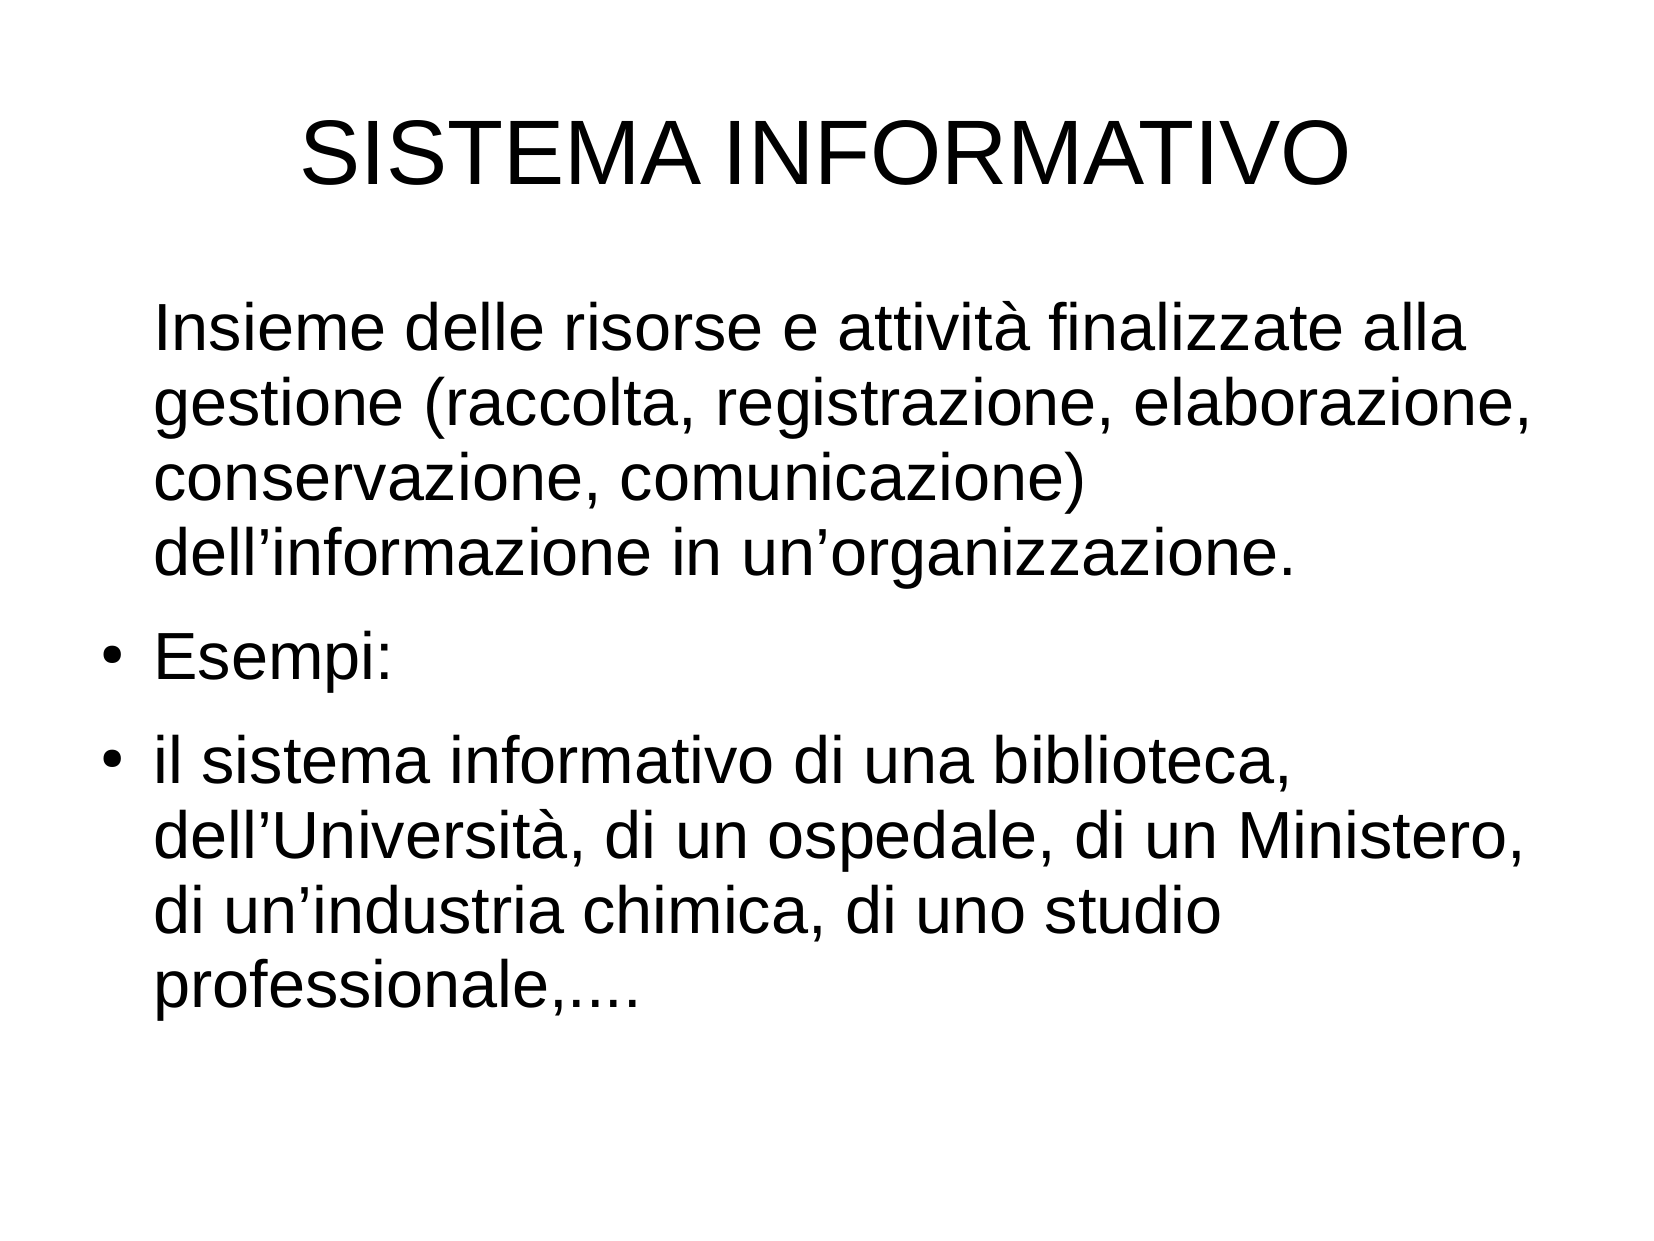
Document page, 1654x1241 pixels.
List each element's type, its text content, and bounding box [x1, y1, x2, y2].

list Insieme delle risorse e attività finalizzate alla gestione (raccolta, registrazione, elaborazione, conservazione, comunicazione) dell’informazione in un’organizzazione. Esempi: il sistema informativo di una biblioteca, dell’Università, di un ospedale, di un Ministero, di un’industria chimica, di uno studio professionale,.... [82, 290, 1571, 1123]
title SISTEMA INFORMATIVO [82, 49, 1571, 257]
